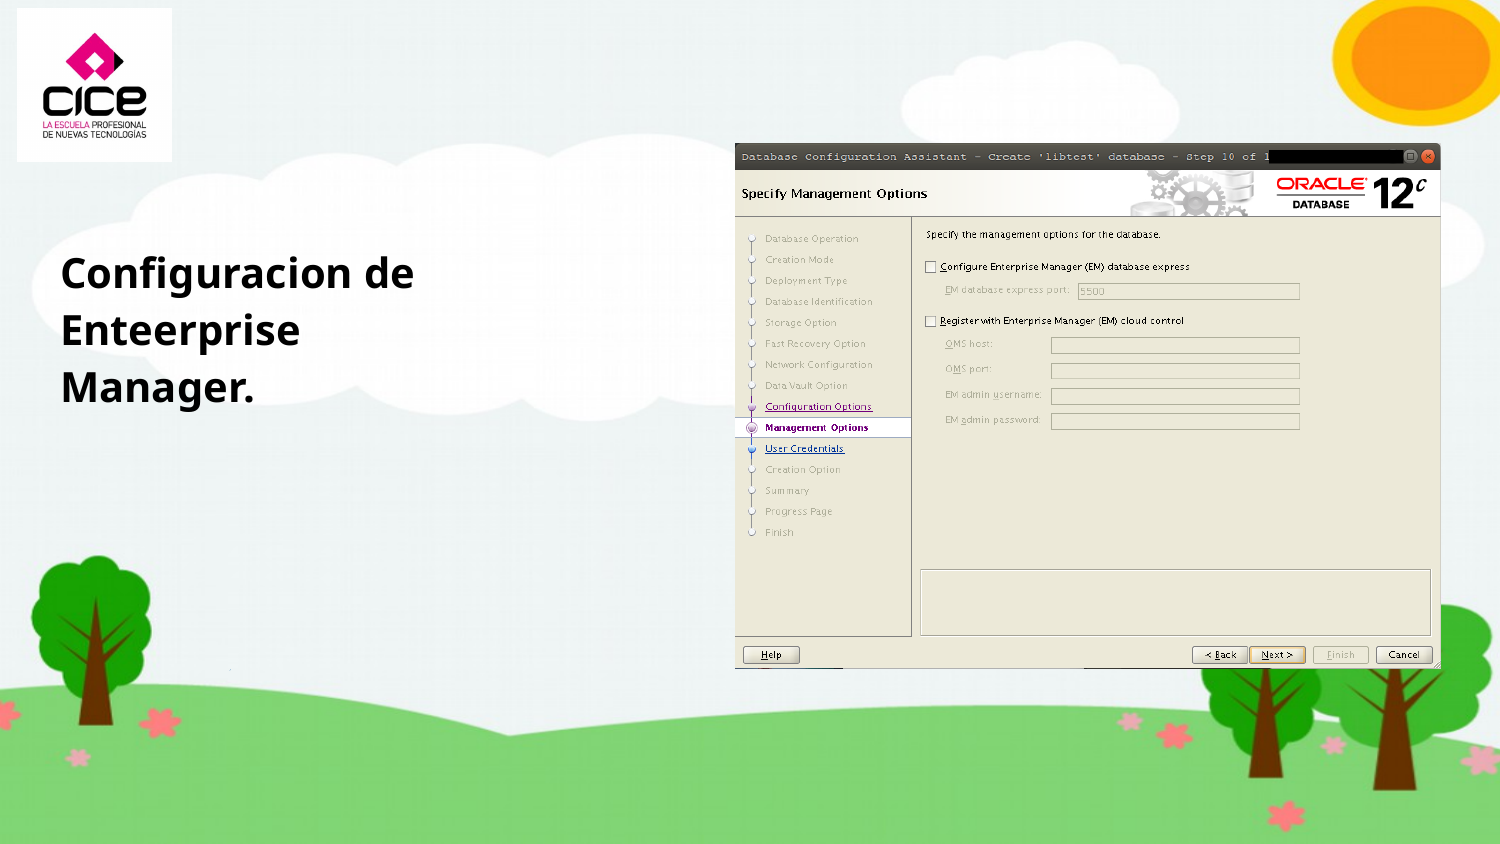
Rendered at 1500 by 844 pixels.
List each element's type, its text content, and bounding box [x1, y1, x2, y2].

picture [0, 0, 1500, 844]
title Configuracion de Enteerprise Manager. [60, 283, 624, 376]
